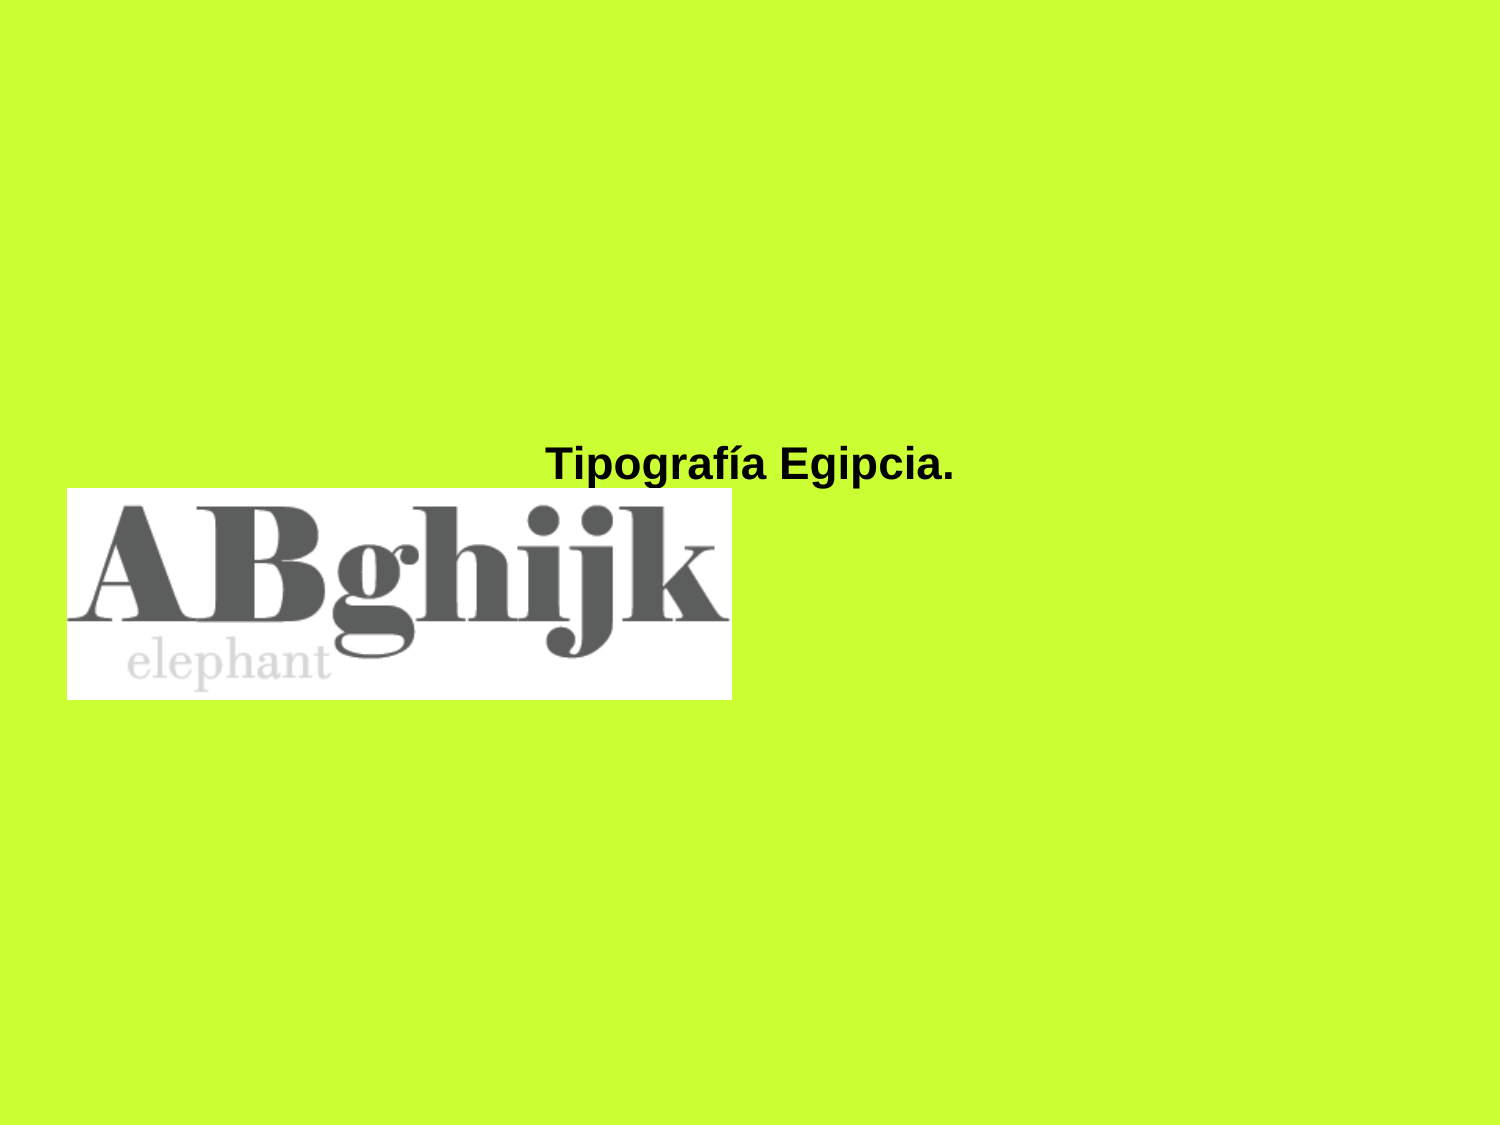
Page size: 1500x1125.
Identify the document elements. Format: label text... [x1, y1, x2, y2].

picture [67, 488, 732, 700]
text_box Tipografía Egipcia. [19, 425, 1481, 699]
